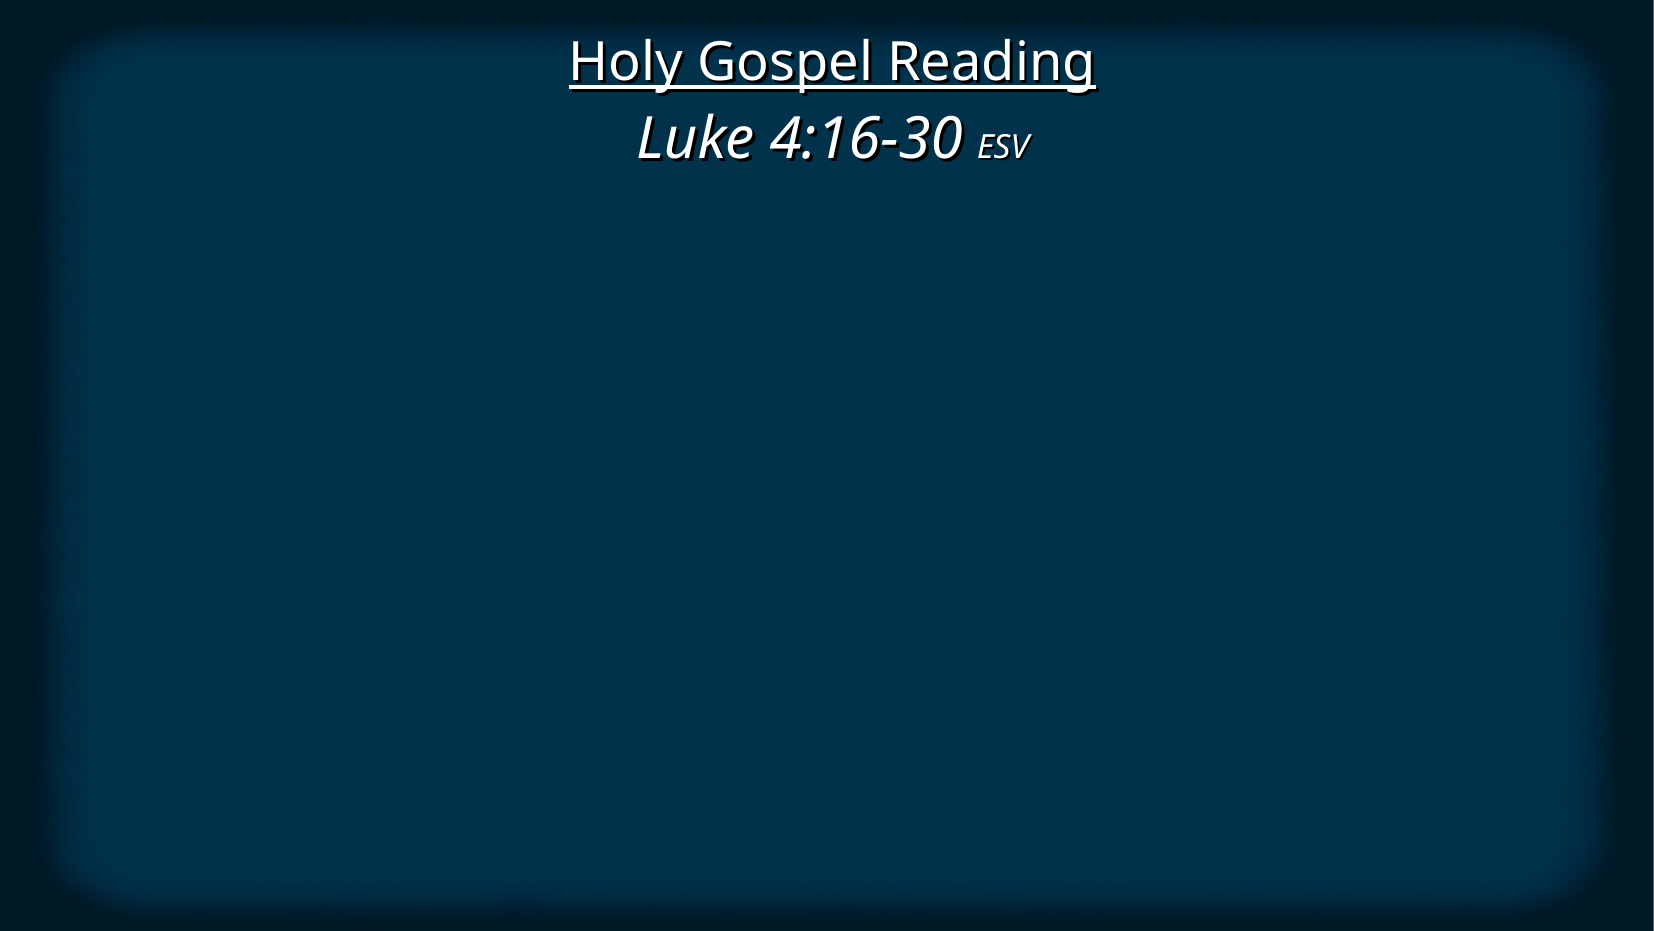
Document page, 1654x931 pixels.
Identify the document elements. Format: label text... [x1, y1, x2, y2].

picture [0, 0, 1654, 931]
text_box Holy Gospel Reading Luke 4:16-30 ESV [105, 15, 1561, 179]
